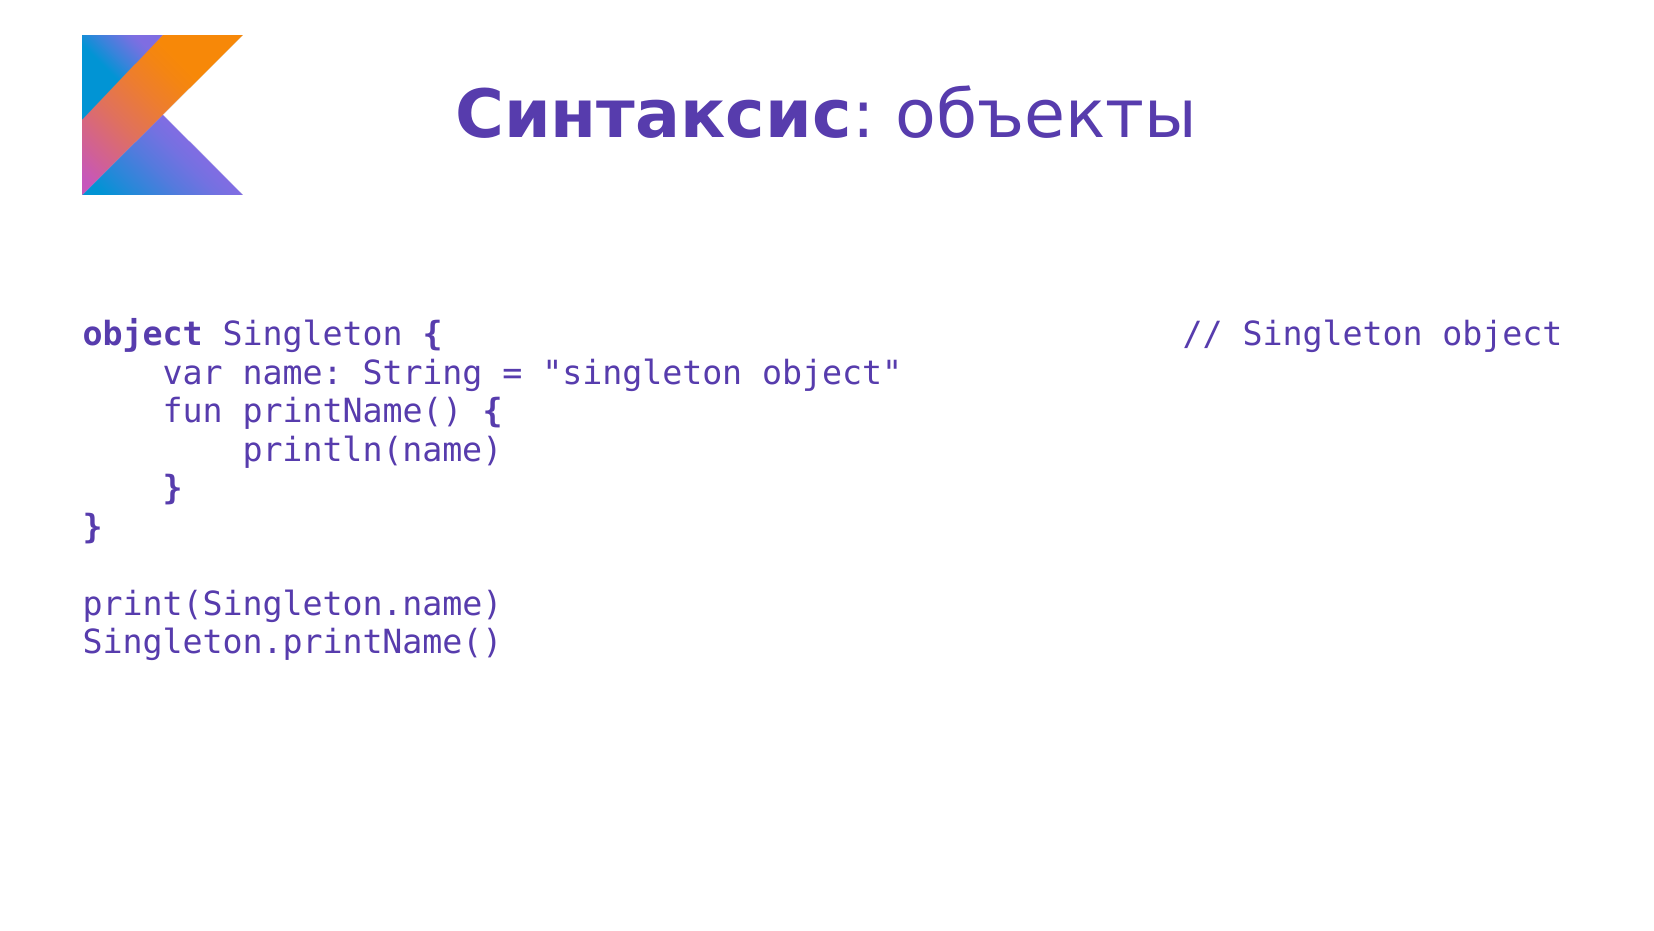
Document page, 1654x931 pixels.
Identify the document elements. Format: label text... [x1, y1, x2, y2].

title Синтаксис: объекты [243, 37, 1571, 193]
subtitle object Singleton { // Singleton object var name: String = "singleton object" fun printName() { println(name) } } print(Singleton.name) Singleton.printName() [82, 218, 1571, 758]
picture [82, 35, 243, 195]
